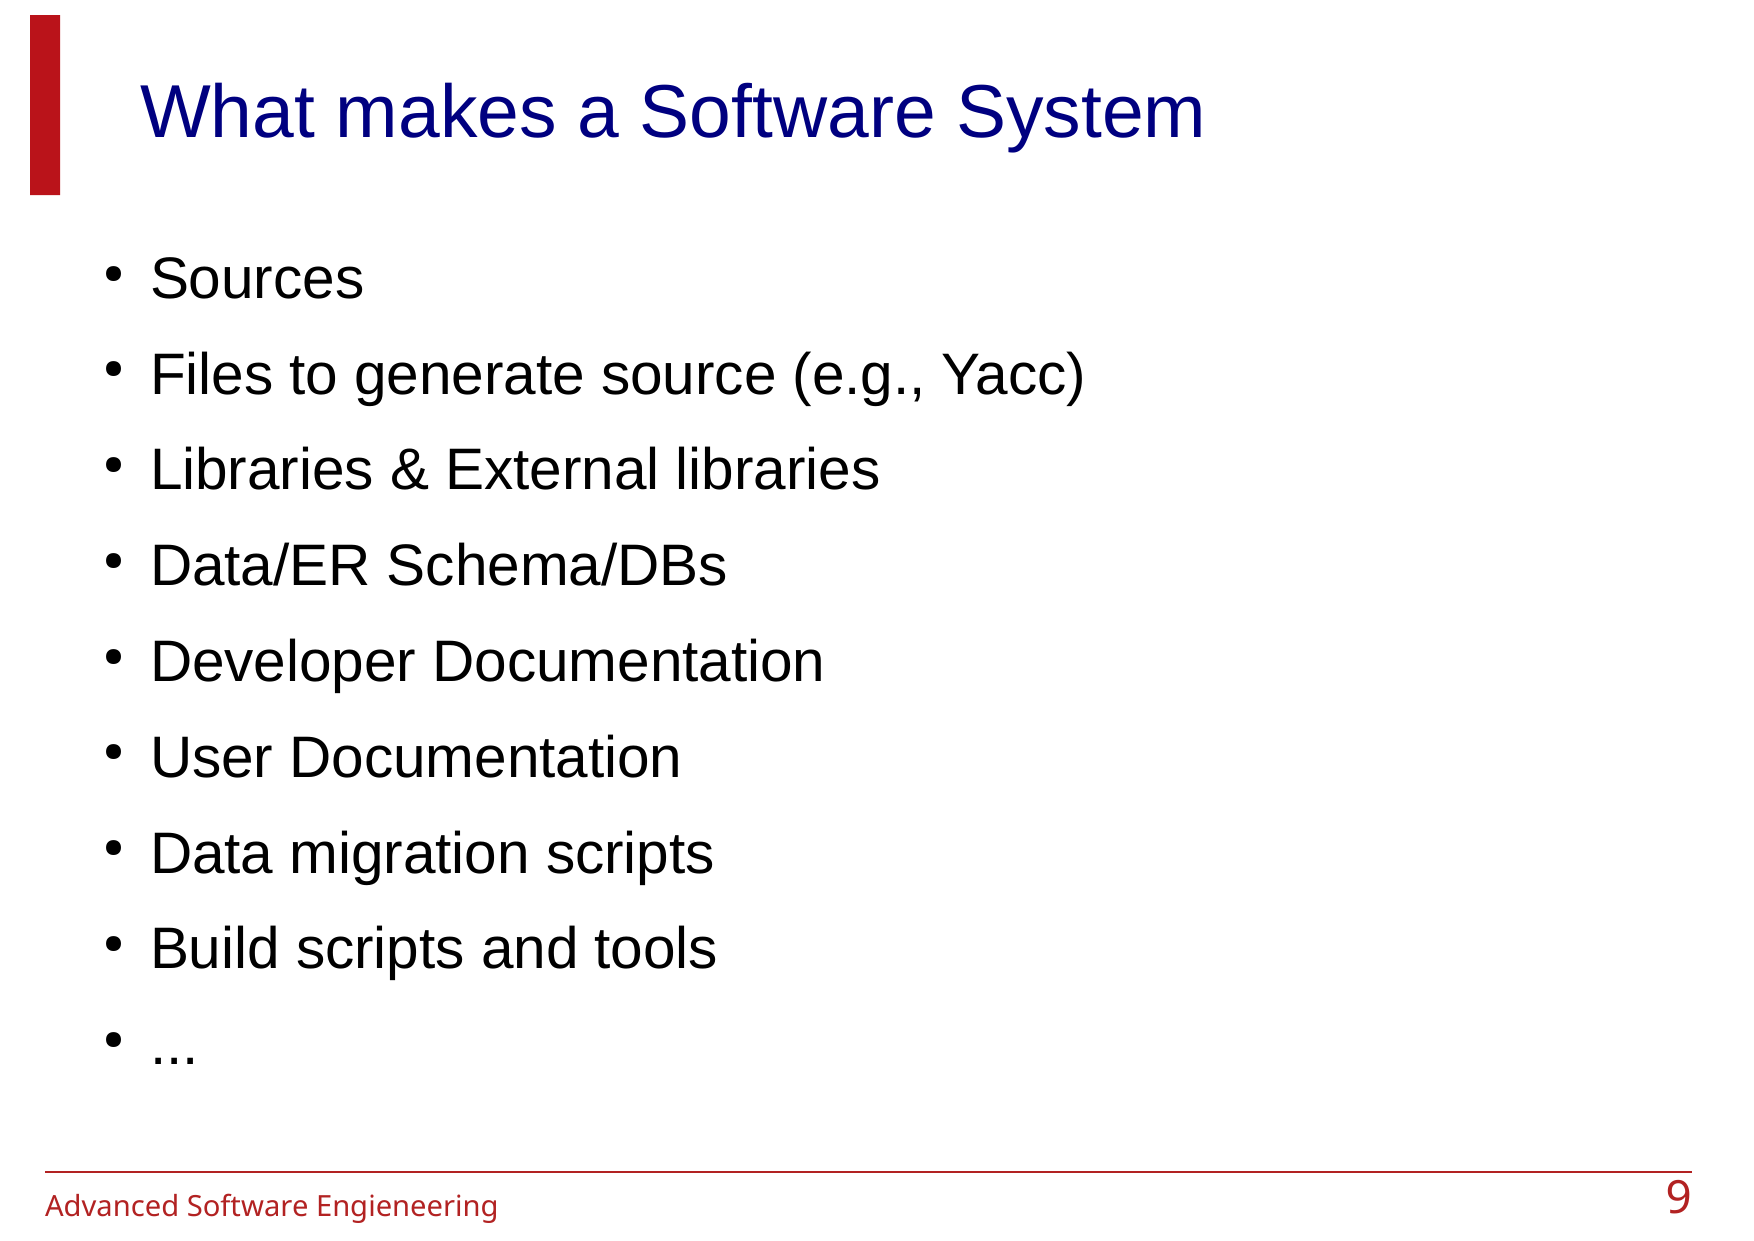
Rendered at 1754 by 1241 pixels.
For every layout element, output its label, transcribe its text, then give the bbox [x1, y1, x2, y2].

list Sources Files to generate source (e.g., Yacc) Libraries & External libraries Data/ER Schema/DBs Developer Documentation User Documentation Data migration scripts Build scripts and tools ... [87, 240, 1696, 1081]
title What makes a Software System [90, 19, 1726, 196]
